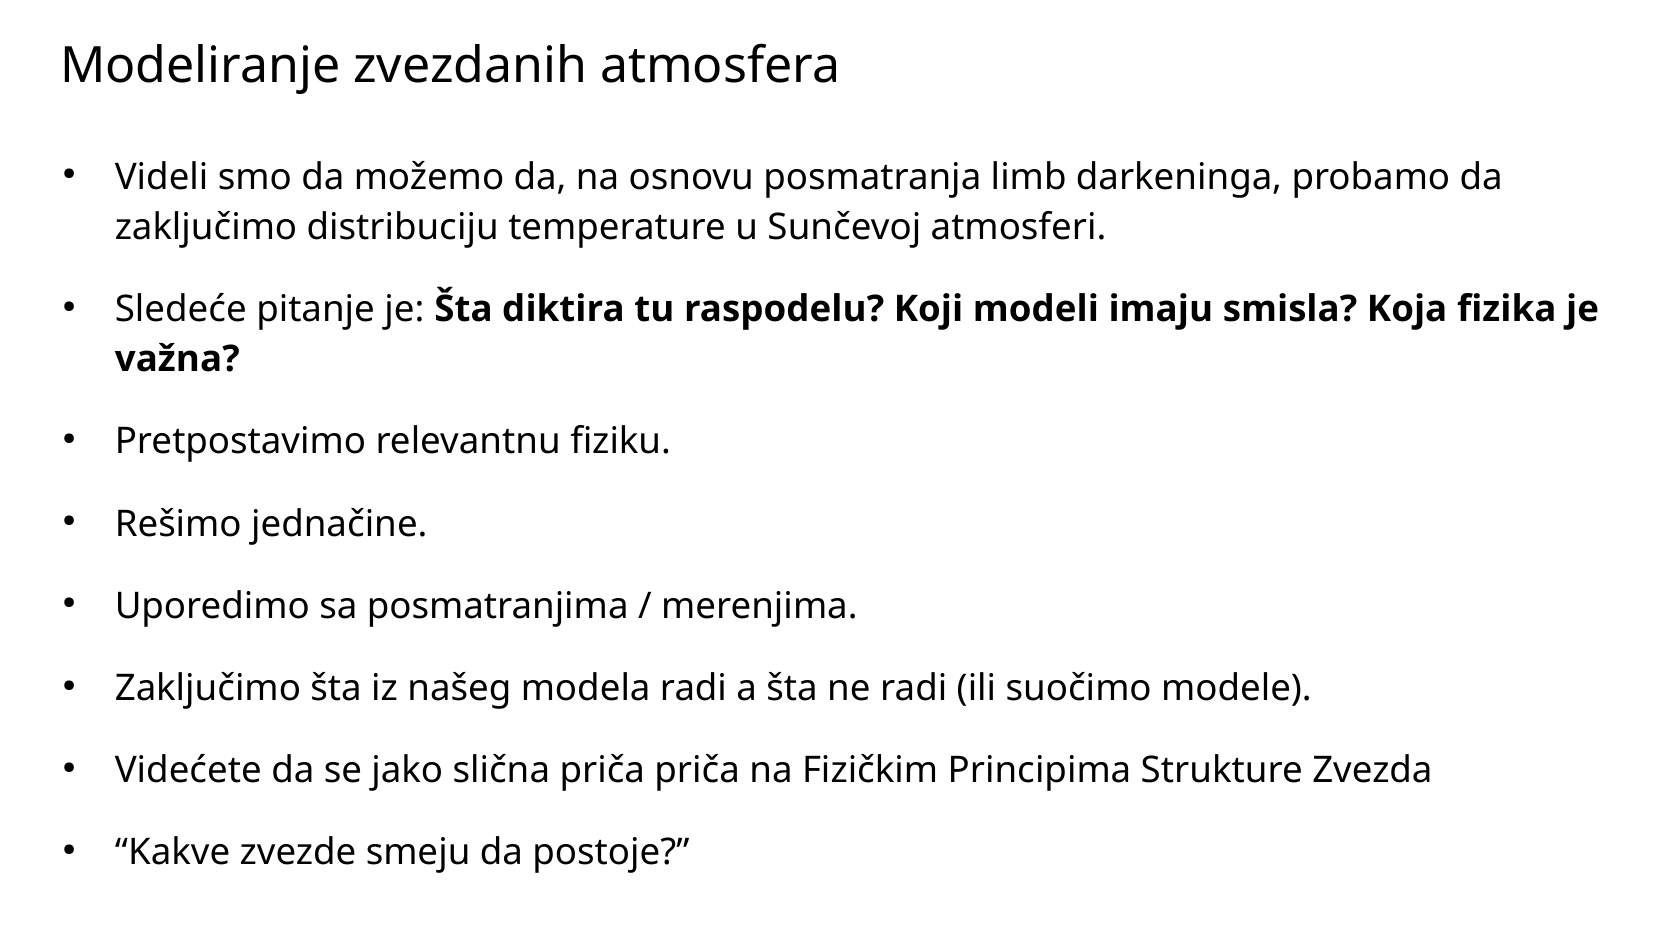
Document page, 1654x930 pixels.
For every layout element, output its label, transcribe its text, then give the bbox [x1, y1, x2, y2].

title Modeliranje zvezdanih atmosfera [59, 13, 1648, 113]
list Videli smo da možemo da, na osnovu posmatranja limb darkeninga, probamo da zaključimo distribuciju temperature u Sunčevoj atmosferi. Sledeće pitanje je: Šta diktira tu raspodelu? Koji modeli imaju smisla? Koja fizika je važna? Pretpostavimo relevantnu fiziku. Rešimo jednačine. Uporedimo sa posmatranjima / merenjima. Zaključimo šta iz našeg modela radi a šta ne radi (ili suočimo modele). Videćete da se jako slična priča priča na Fizičkim Principima Strukture Zvezda “Kakve zvezde smeju da postoje?” [45, 149, 1635, 880]
